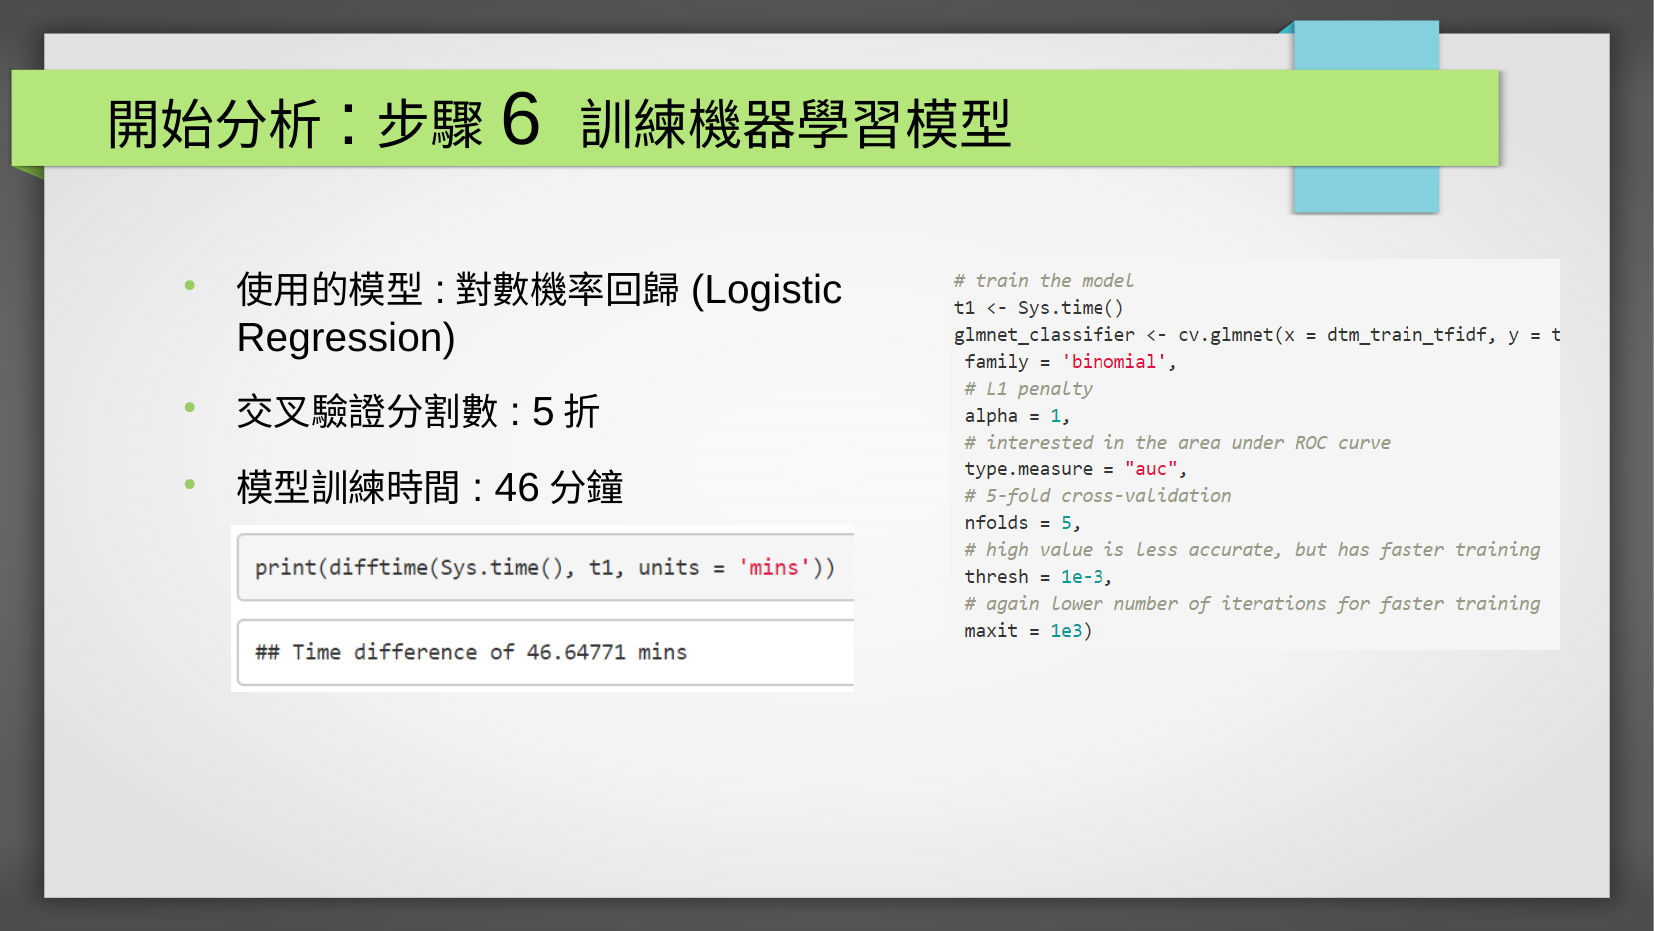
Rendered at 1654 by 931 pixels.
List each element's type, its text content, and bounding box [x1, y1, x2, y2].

list 使用的模型:對數機率回歸(Logistic Regression) 交叉驗證分割數: 5折 模型訓練時間: 46分鐘 [165, 259, 945, 792]
picture [0, 0, 1654, 931]
title 開始分析:步驟6 訓練機器學習模型 [106, 70, 1501, 166]
